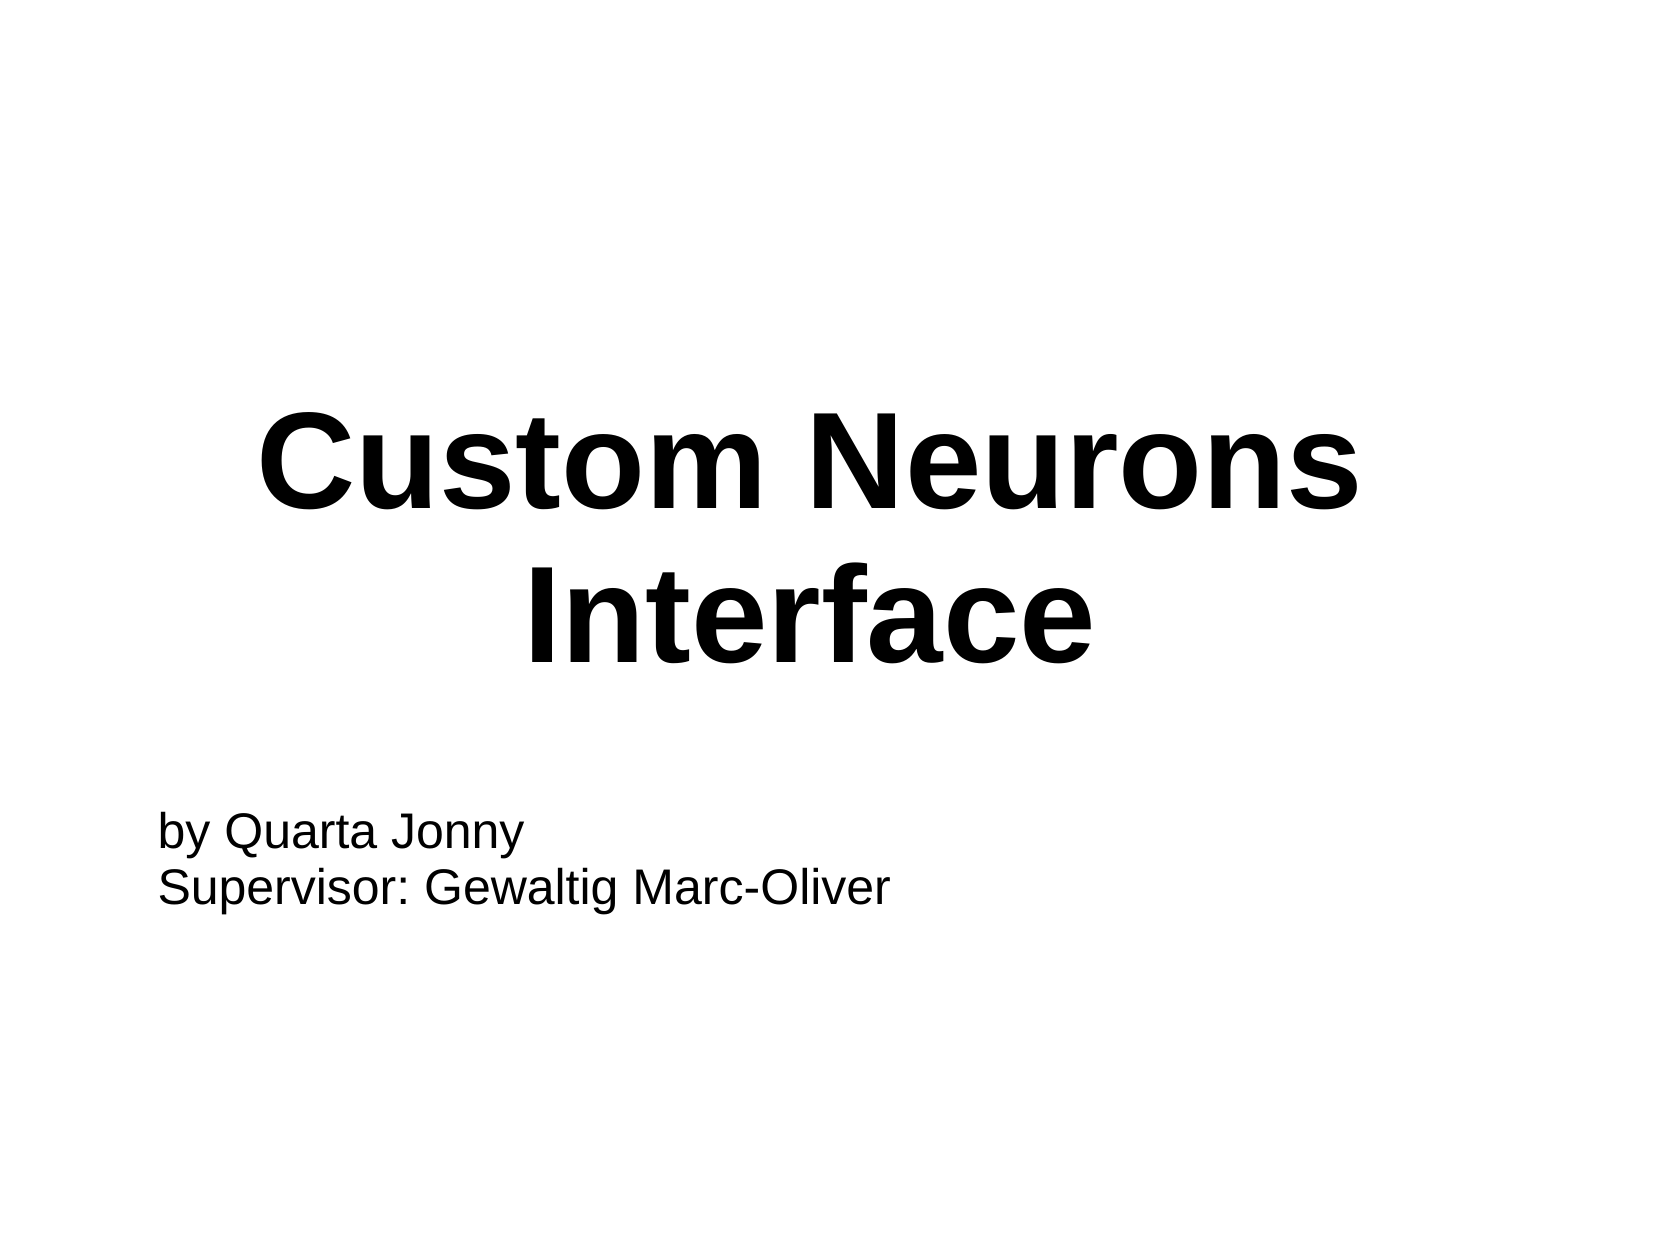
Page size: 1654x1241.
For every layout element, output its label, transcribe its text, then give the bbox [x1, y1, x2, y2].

subtitle Custom Neurons Interface by Quarta Jonny Supervisor: Gewaltig Marc-Oliver [82, 290, 1538, 1010]
